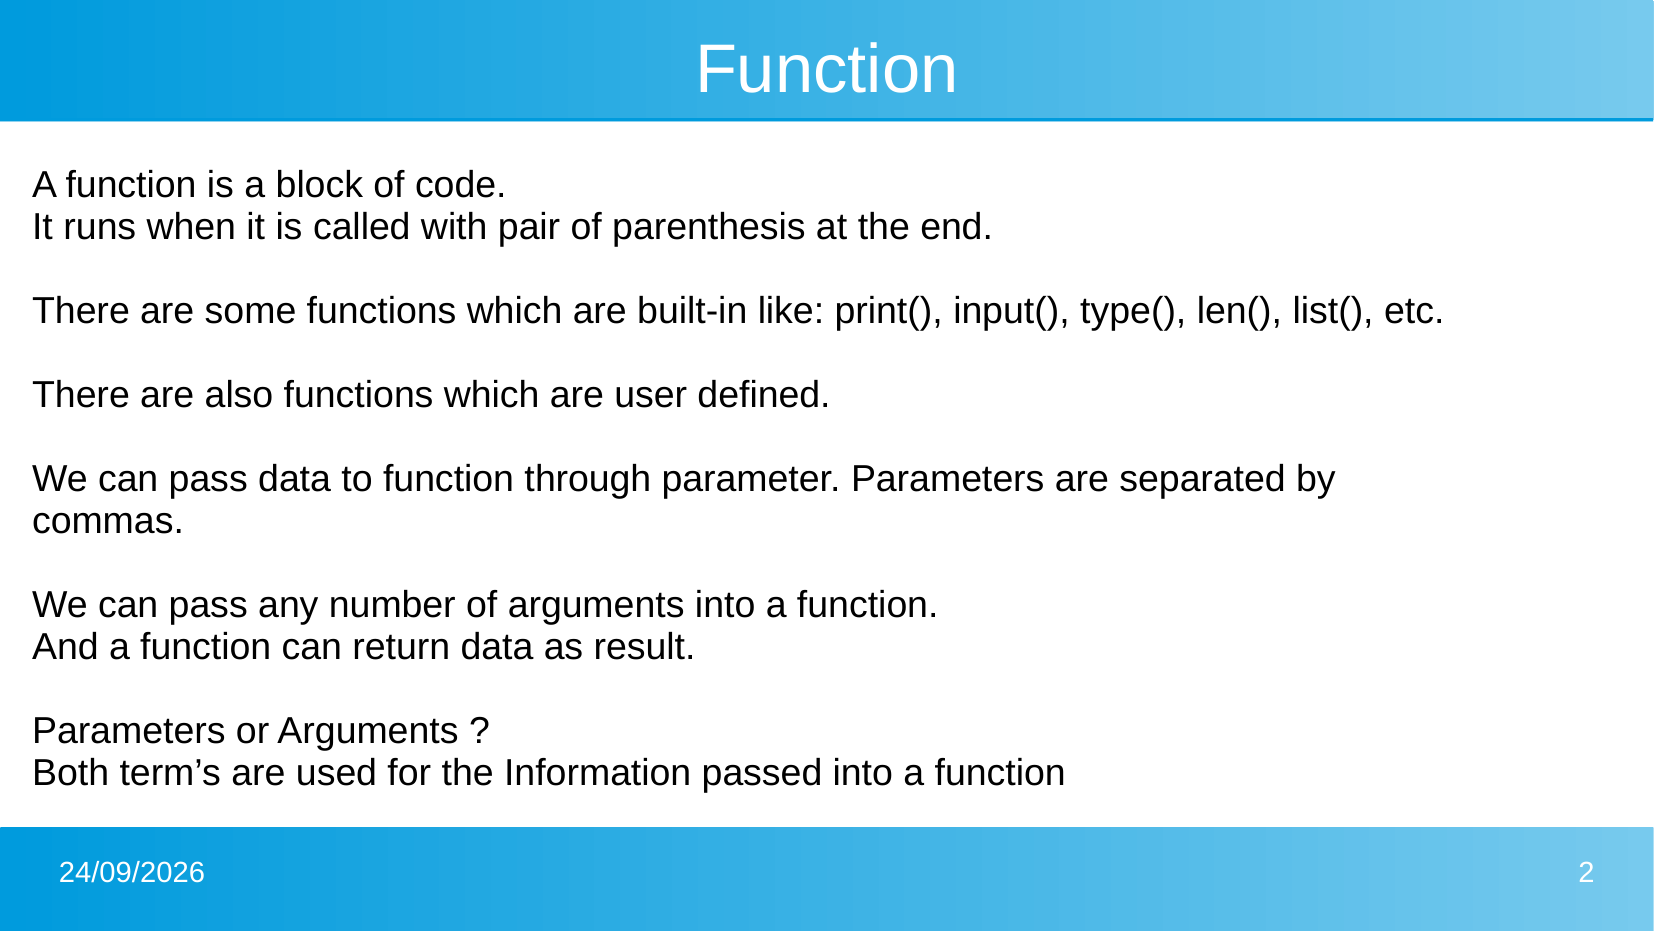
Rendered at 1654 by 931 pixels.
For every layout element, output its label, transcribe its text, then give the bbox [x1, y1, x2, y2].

title Function [59, 29, 1595, 108]
text_box A function is a block of code. It runs when it is called with pair of parenthesis at the end. There are some functions which are built-in like: print(), input(), type(), len(), list(), etc. There are also functions which are user defined. We can pass data to function through parameter. Parameters are separated by commas. We can pass any number of arguments into a function. And a function can return data as result. Parameters or Arguments ? Both term’s are used for the Information passed into a function [17, 156, 1504, 676]
